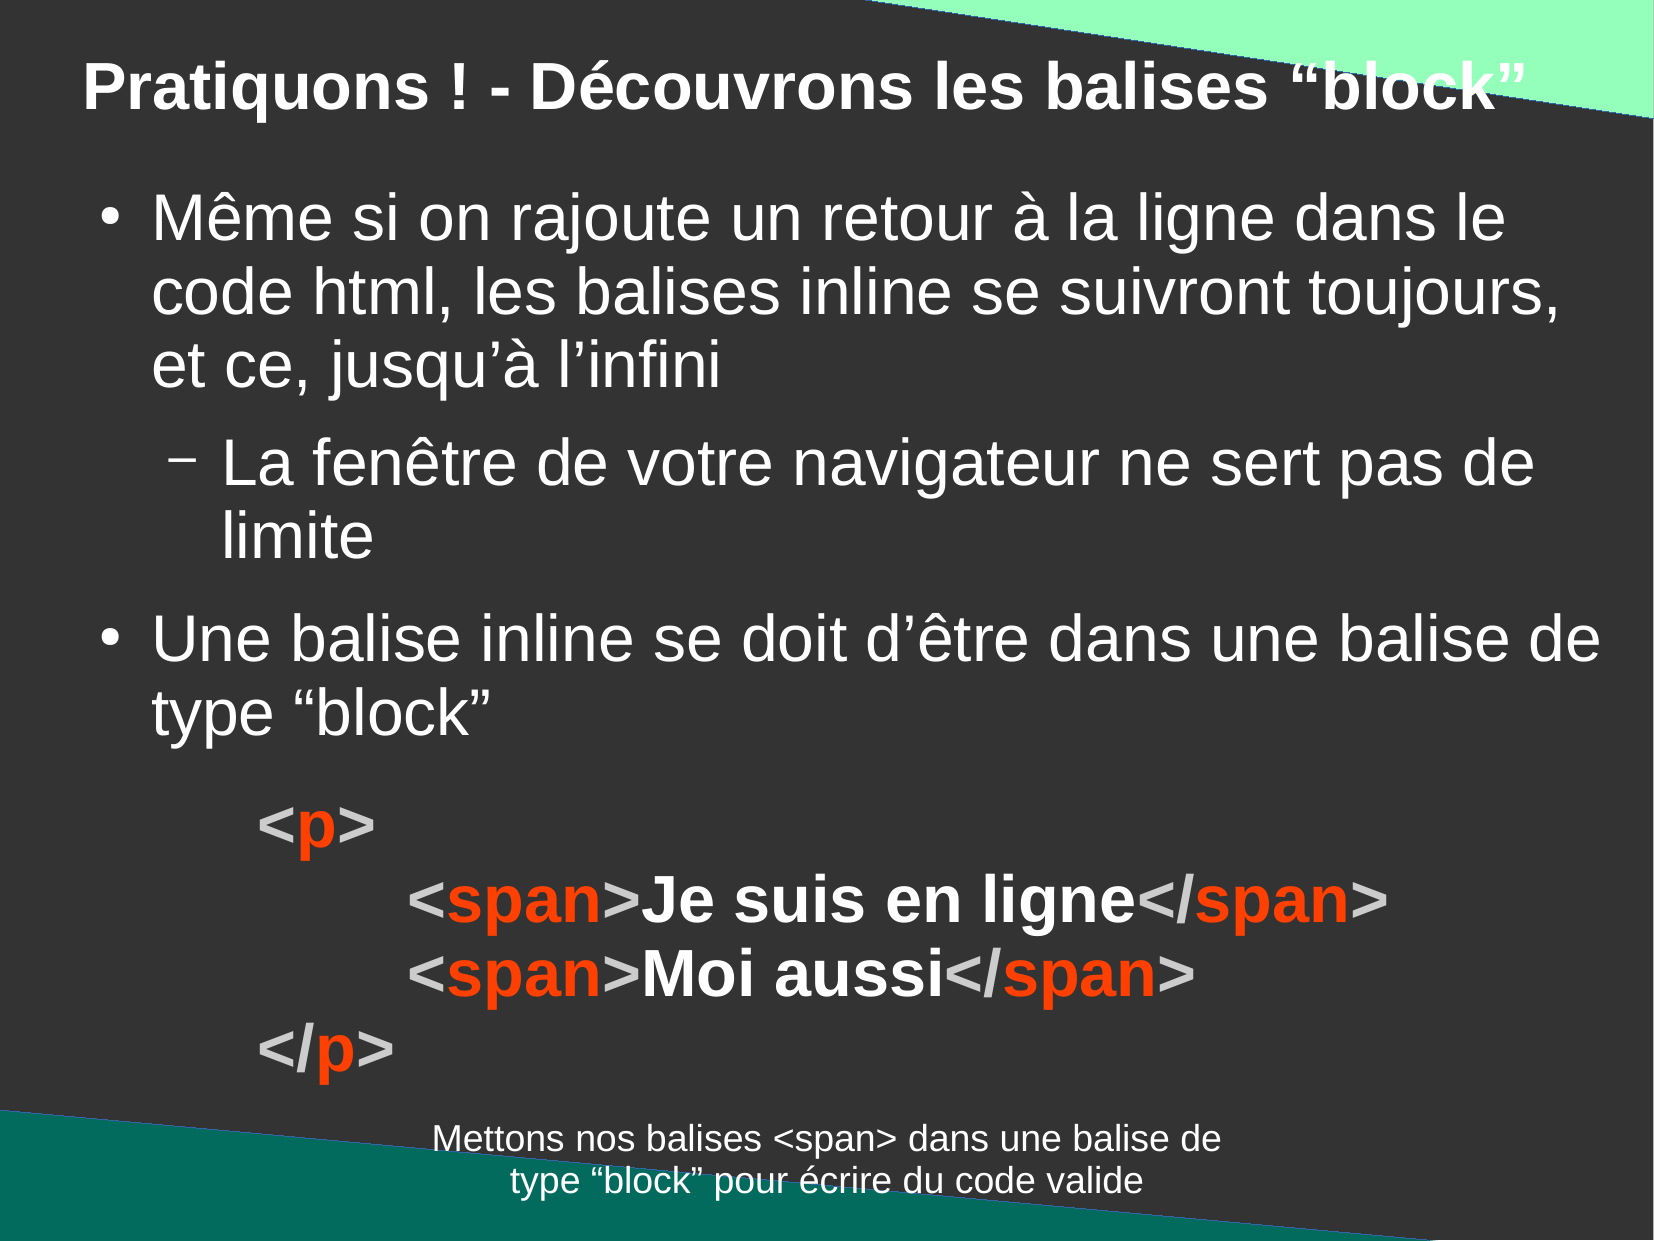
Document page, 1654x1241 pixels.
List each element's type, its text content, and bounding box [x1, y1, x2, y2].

list Même si on rajoute un retour à la ligne dans le code html, les balises inline se suivront toujours, et ce, jusqu’à l’infini La fenêtre de votre navigateur ne sert pas de limite Une balise inline se doit d’être dans une balise de type “block” [80, 180, 1620, 756]
text_box <p> <span>Je suis en ligne</span> <span>Moi aussi</span> </p> [243, 779, 1411, 1099]
title Pratiquons ! - Découvrons les balises “block” [82, 49, 1571, 152]
text_box Mettons nos balises <span> dans une balise de type “block” pour écrire du code valide [389, 1109, 1265, 1209]
text_box [865, 0, 1654, 119]
